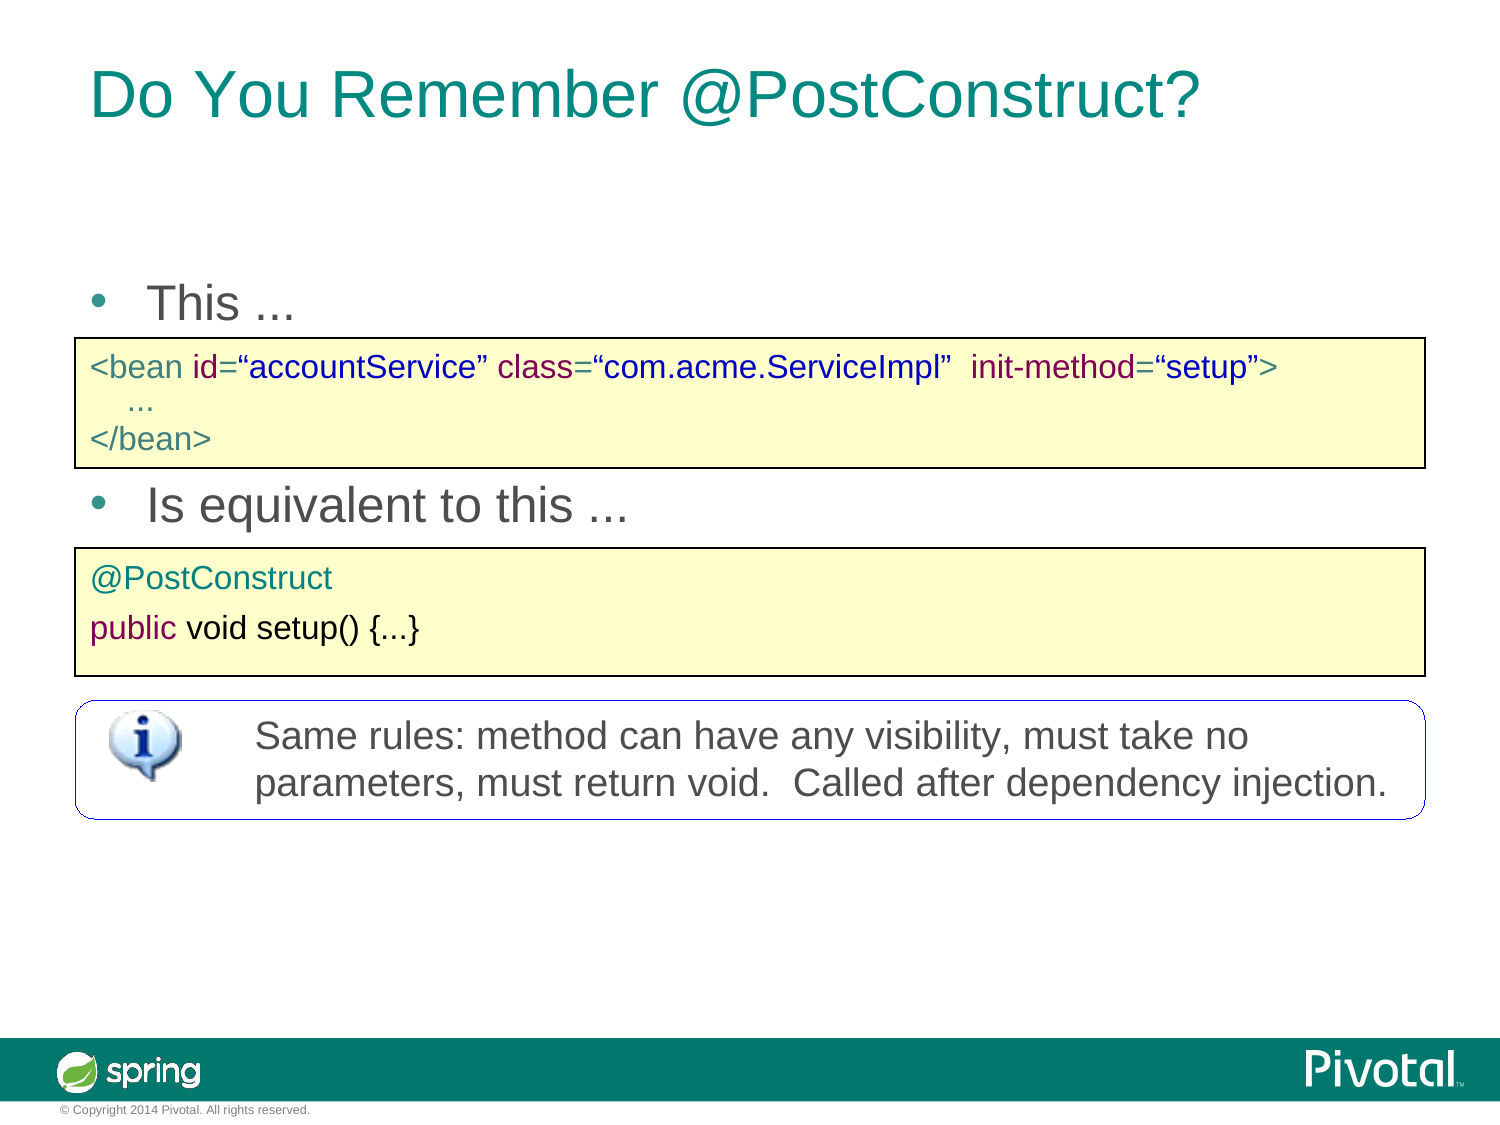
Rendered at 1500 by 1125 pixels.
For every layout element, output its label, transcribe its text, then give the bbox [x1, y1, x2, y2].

picture [1306, 1050, 1464, 1087]
picture [32, 1041, 210, 1103]
list This ... Is equivalent to this ... [75, 262, 1426, 1013]
title Do You Remember @PostConstruct? [75, 37, 1426, 225]
